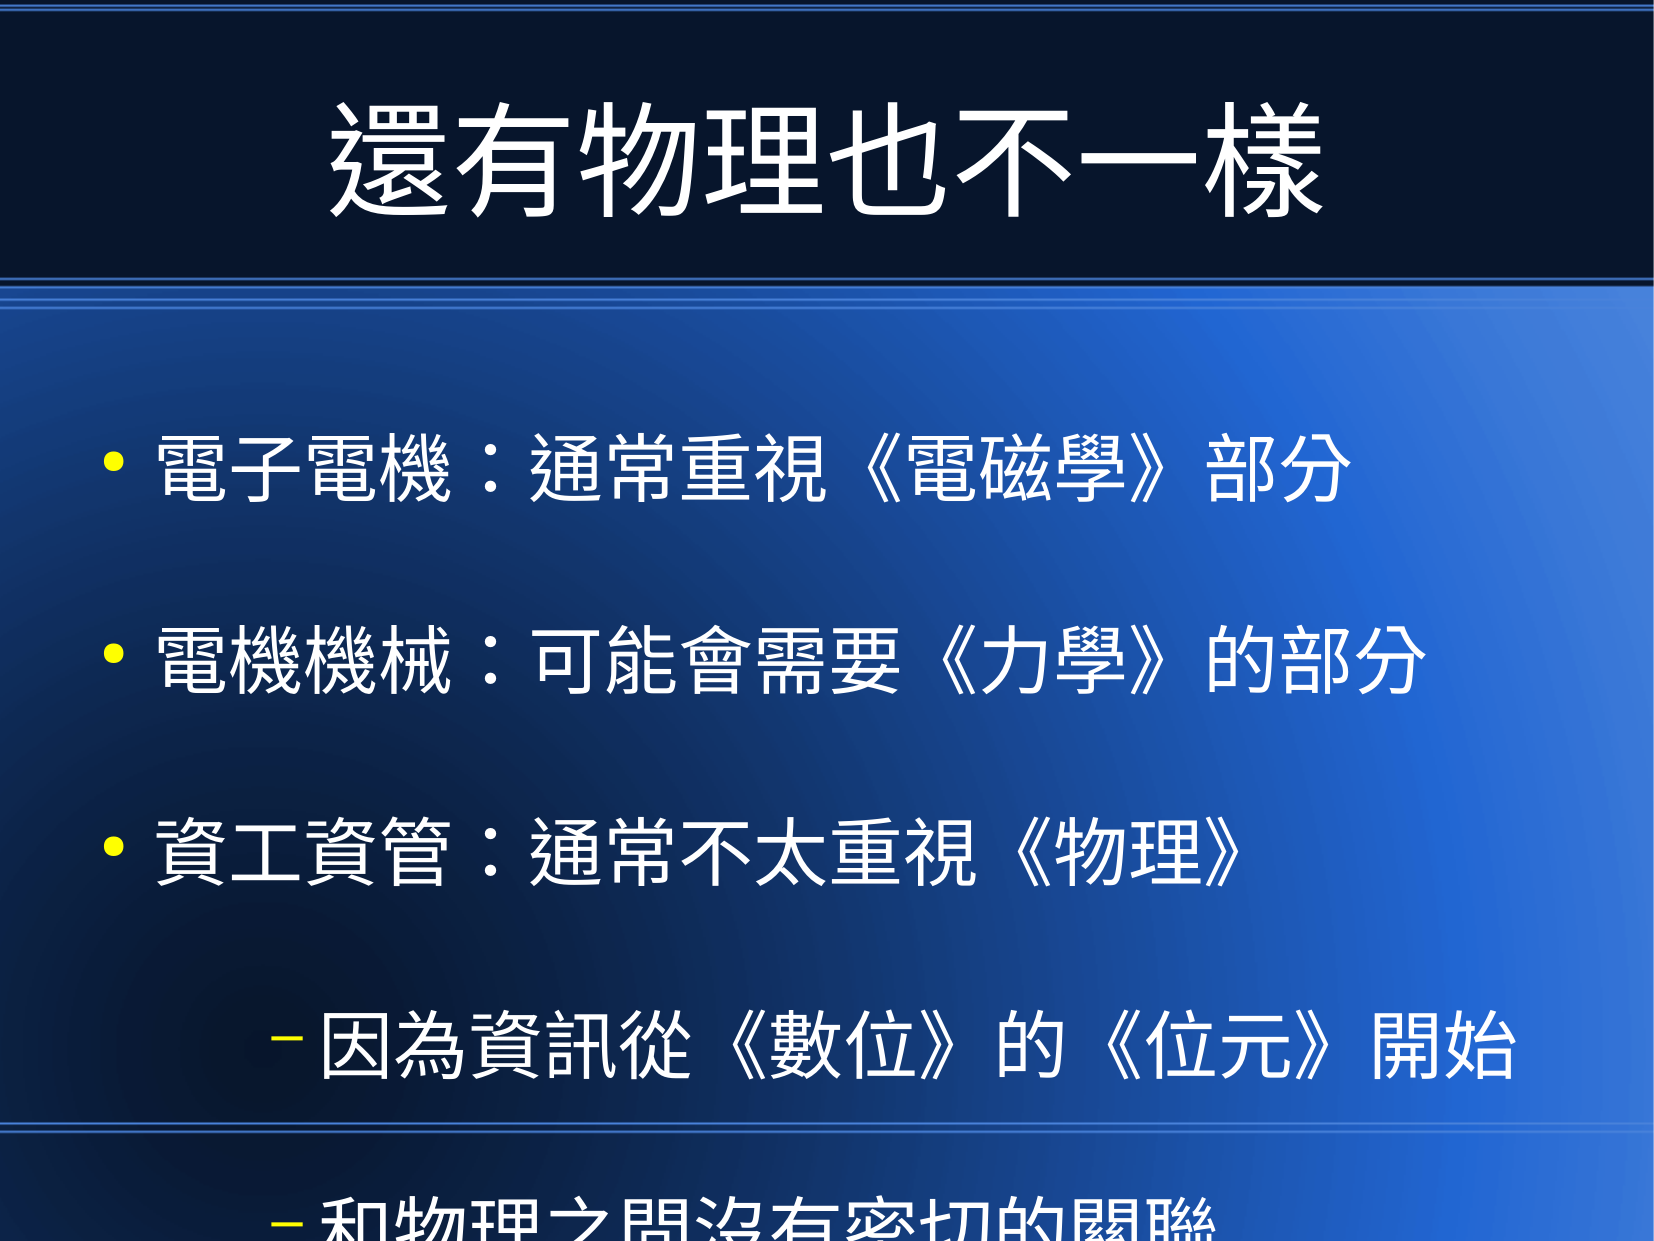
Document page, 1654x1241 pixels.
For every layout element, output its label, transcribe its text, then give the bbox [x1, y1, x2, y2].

picture [0, 0, 1654, 1241]
title 還有物理也不一樣 [82, 49, 1571, 257]
list 電子電機：通常重視《電磁學》部分 電機機械：可能會需要《力學》的部分 資工資管：通常不太重視《物理》 因為資訊從《數位》的《位元》開始 和物理之間沒有密切的關聯 [82, 355, 1607, 1241]
